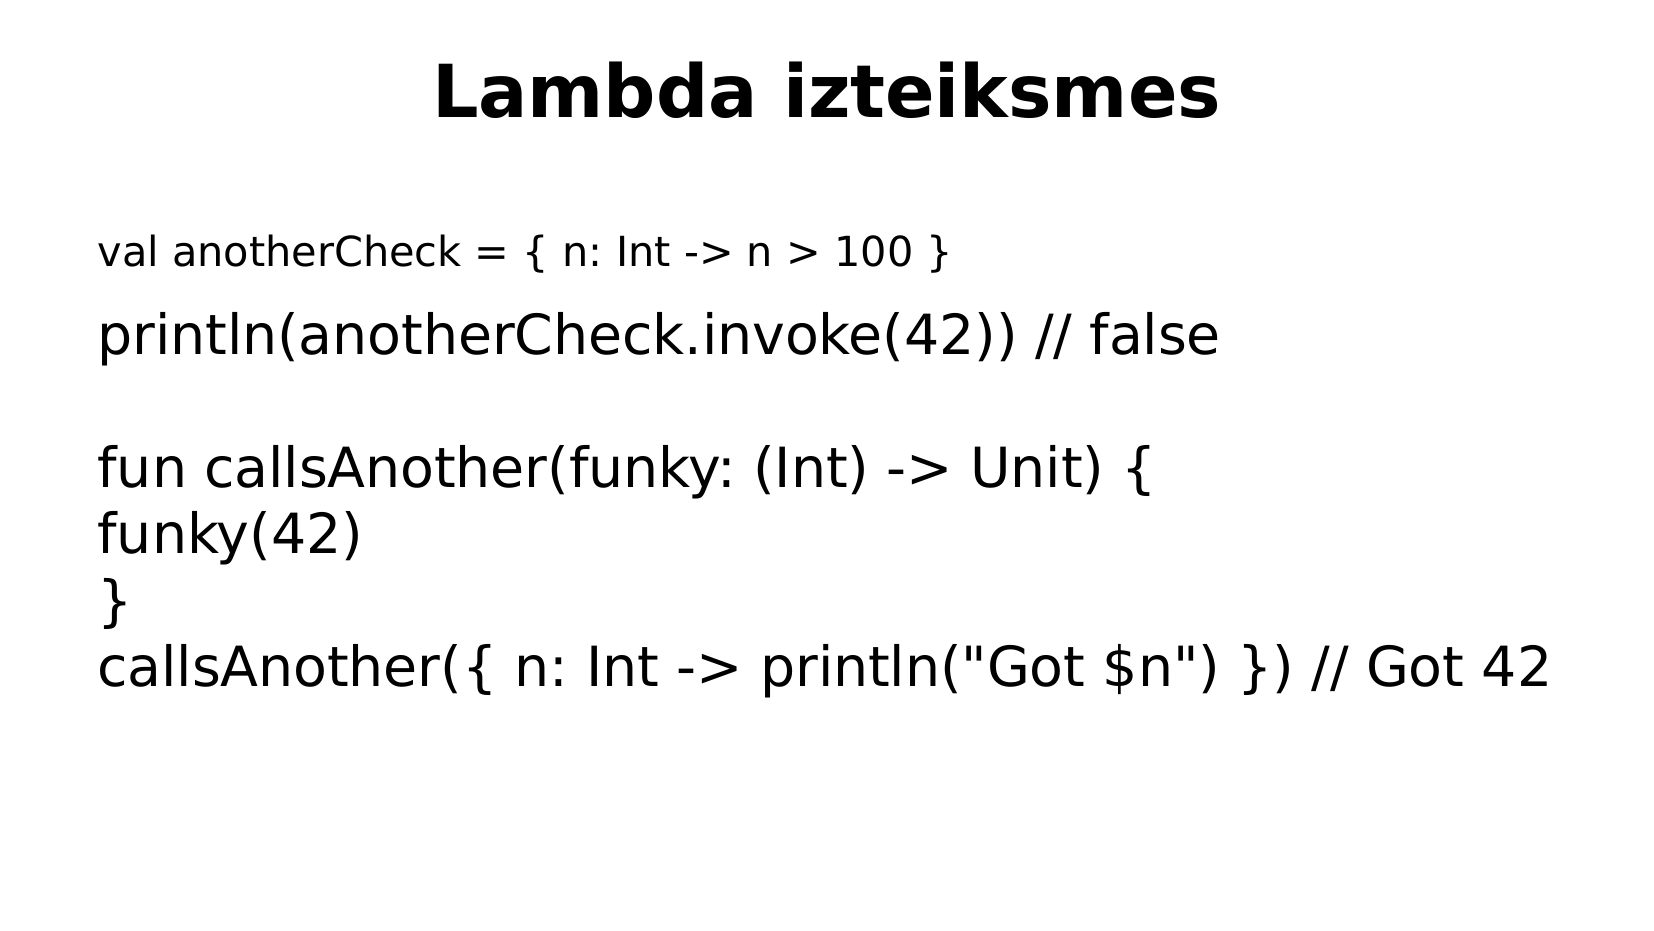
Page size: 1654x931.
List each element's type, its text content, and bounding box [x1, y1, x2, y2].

title Lambda izteiksmes [82, 37, 1571, 147]
list val anotherCheck = { n: Int -> n > 100 } println(anotherCheck.invoke(42)) // false fun callsAnother(funky: (Int) -> Unit) { funky(42) } callsAnother({ n: Int -> println("Got $n") }) // Got 42 [82, 217, 1571, 758]
